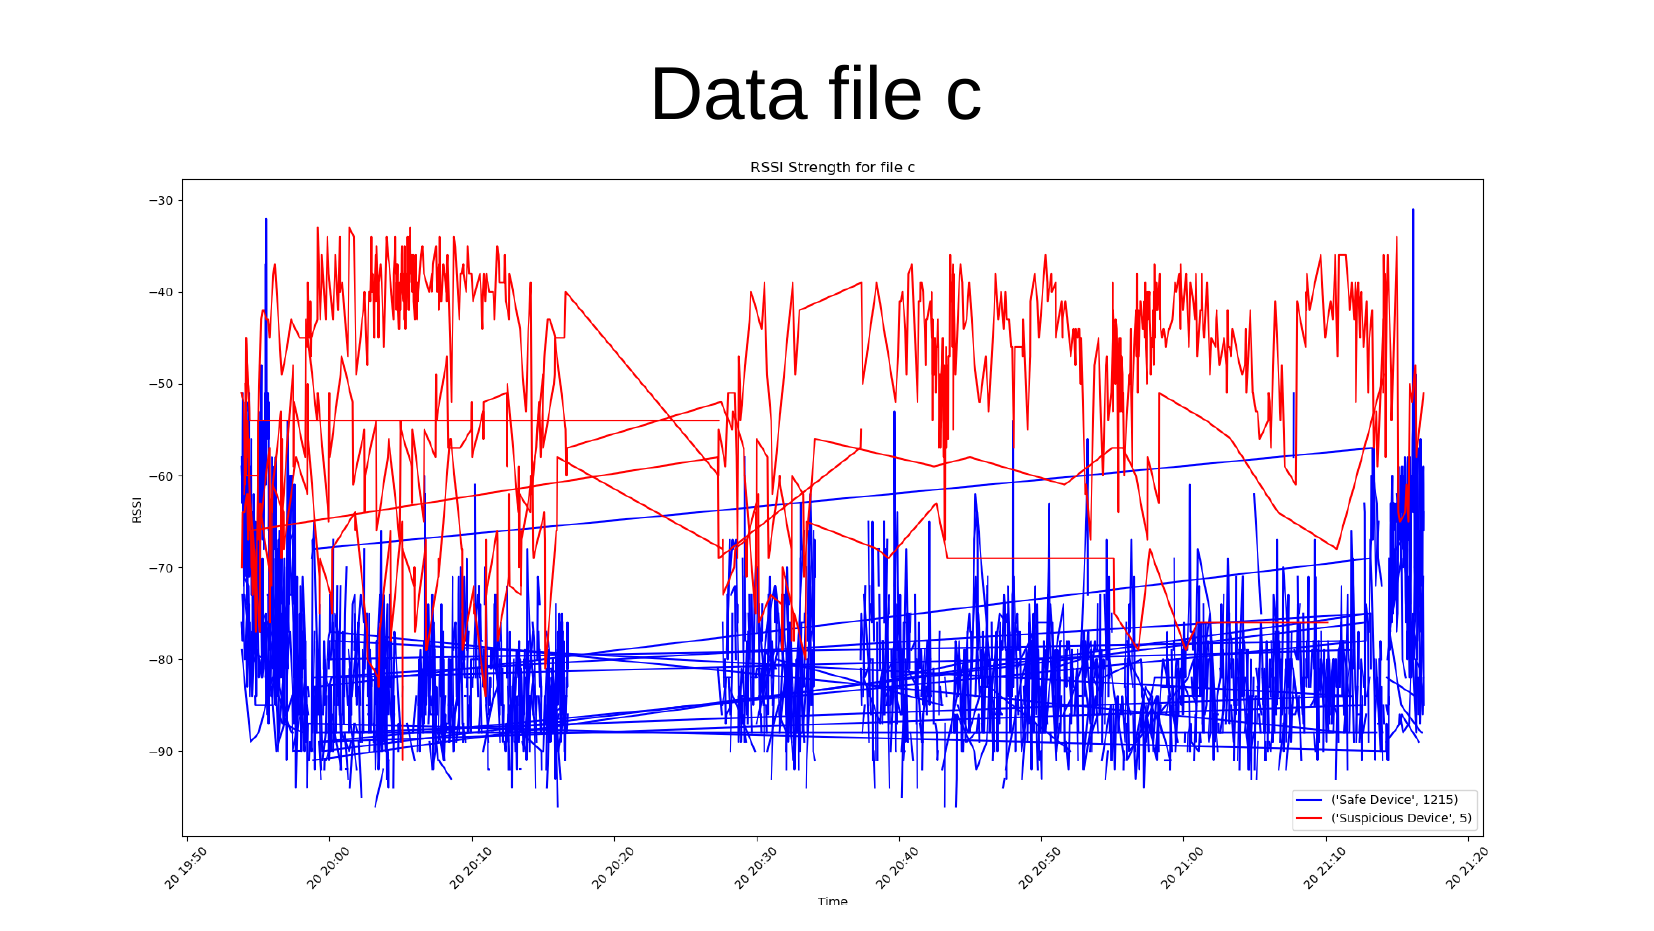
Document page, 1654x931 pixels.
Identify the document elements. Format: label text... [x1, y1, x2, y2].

title Data file c [82, 37, 1571, 151]
picture [112, 150, 1501, 905]
